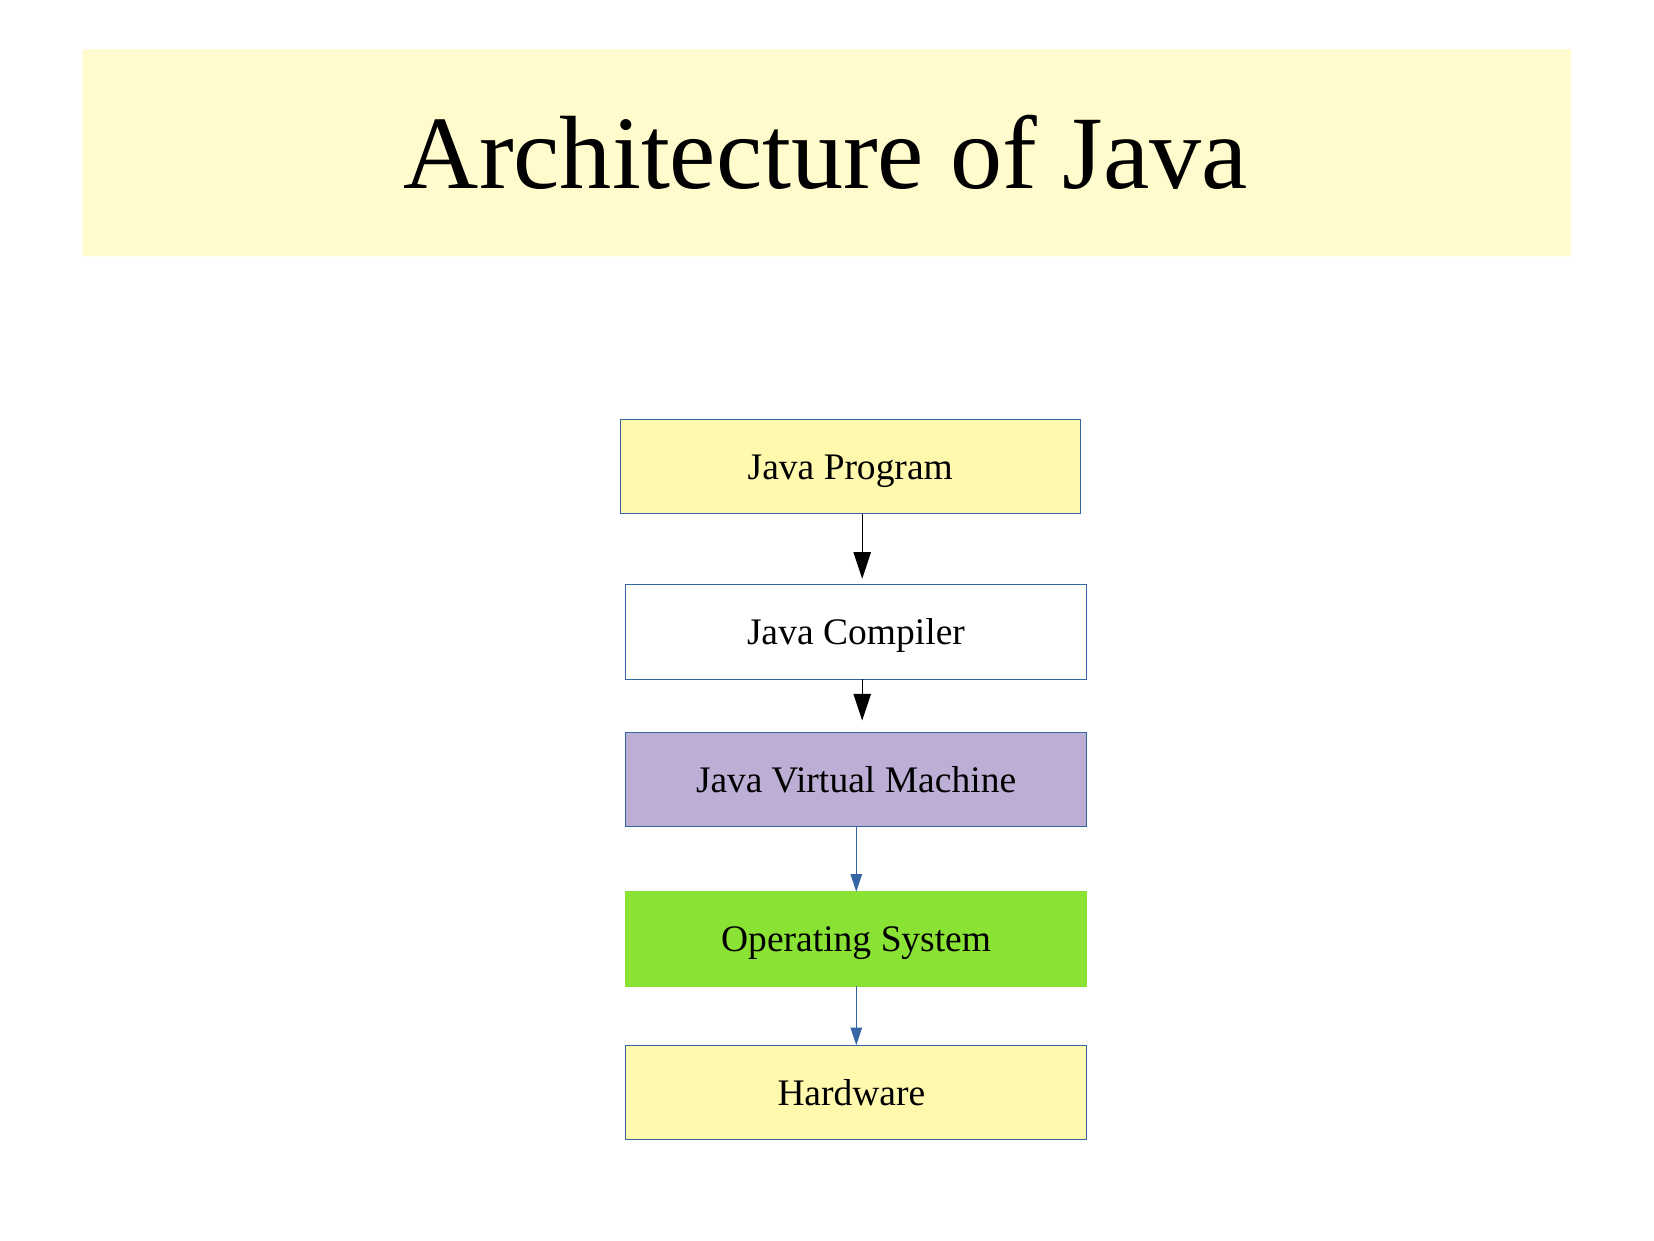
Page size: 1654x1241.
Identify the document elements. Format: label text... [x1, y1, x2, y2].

text_box Java Compiler [625, 584, 1087, 680]
text_box Hardware [625, 1045, 1087, 1140]
text_box Java Virtual Machine [625, 732, 1087, 827]
text_box Operating System [625, 891, 1087, 987]
title Architecture of Java [82, 49, 1571, 257]
text_box Java Program [620, 419, 1081, 514]
